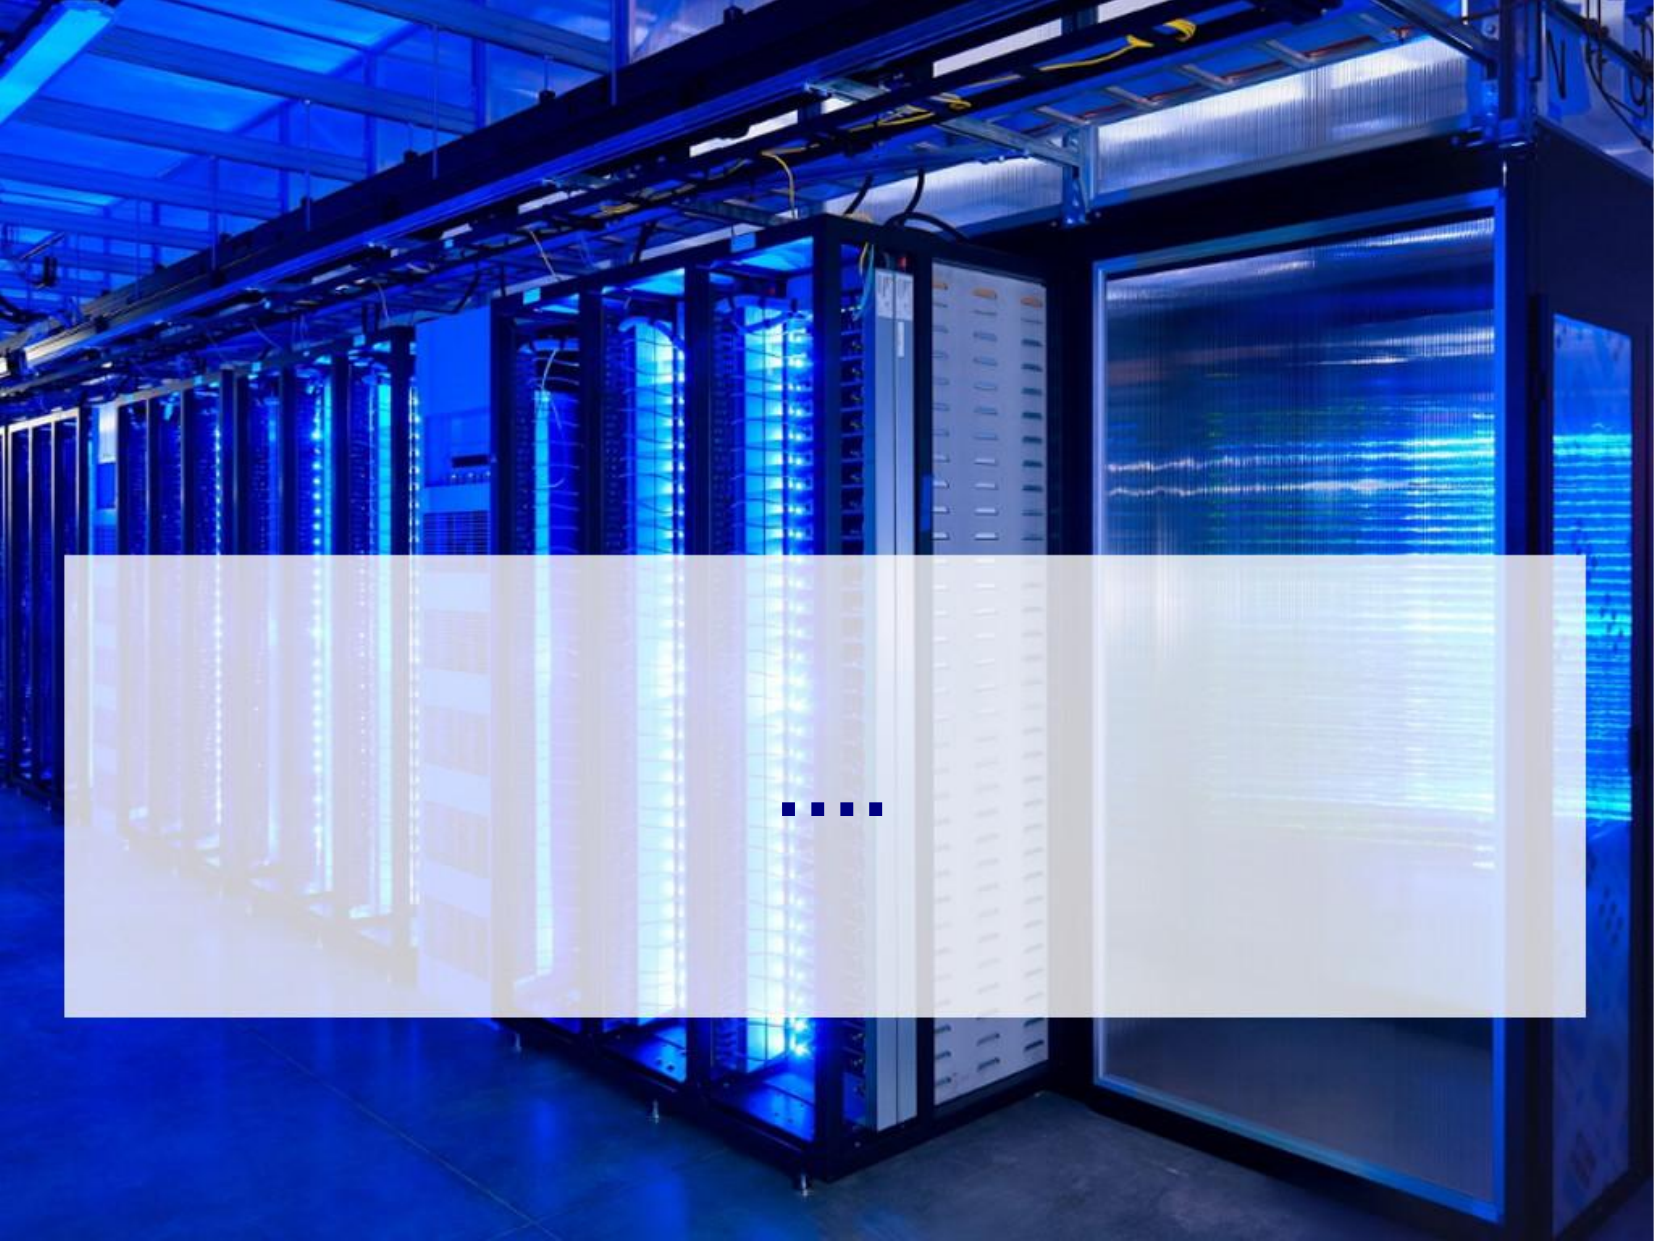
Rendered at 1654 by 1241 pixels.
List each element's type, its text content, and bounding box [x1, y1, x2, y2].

title …. [65, 579, 1596, 990]
picture [0, 0, 1654, 1241]
